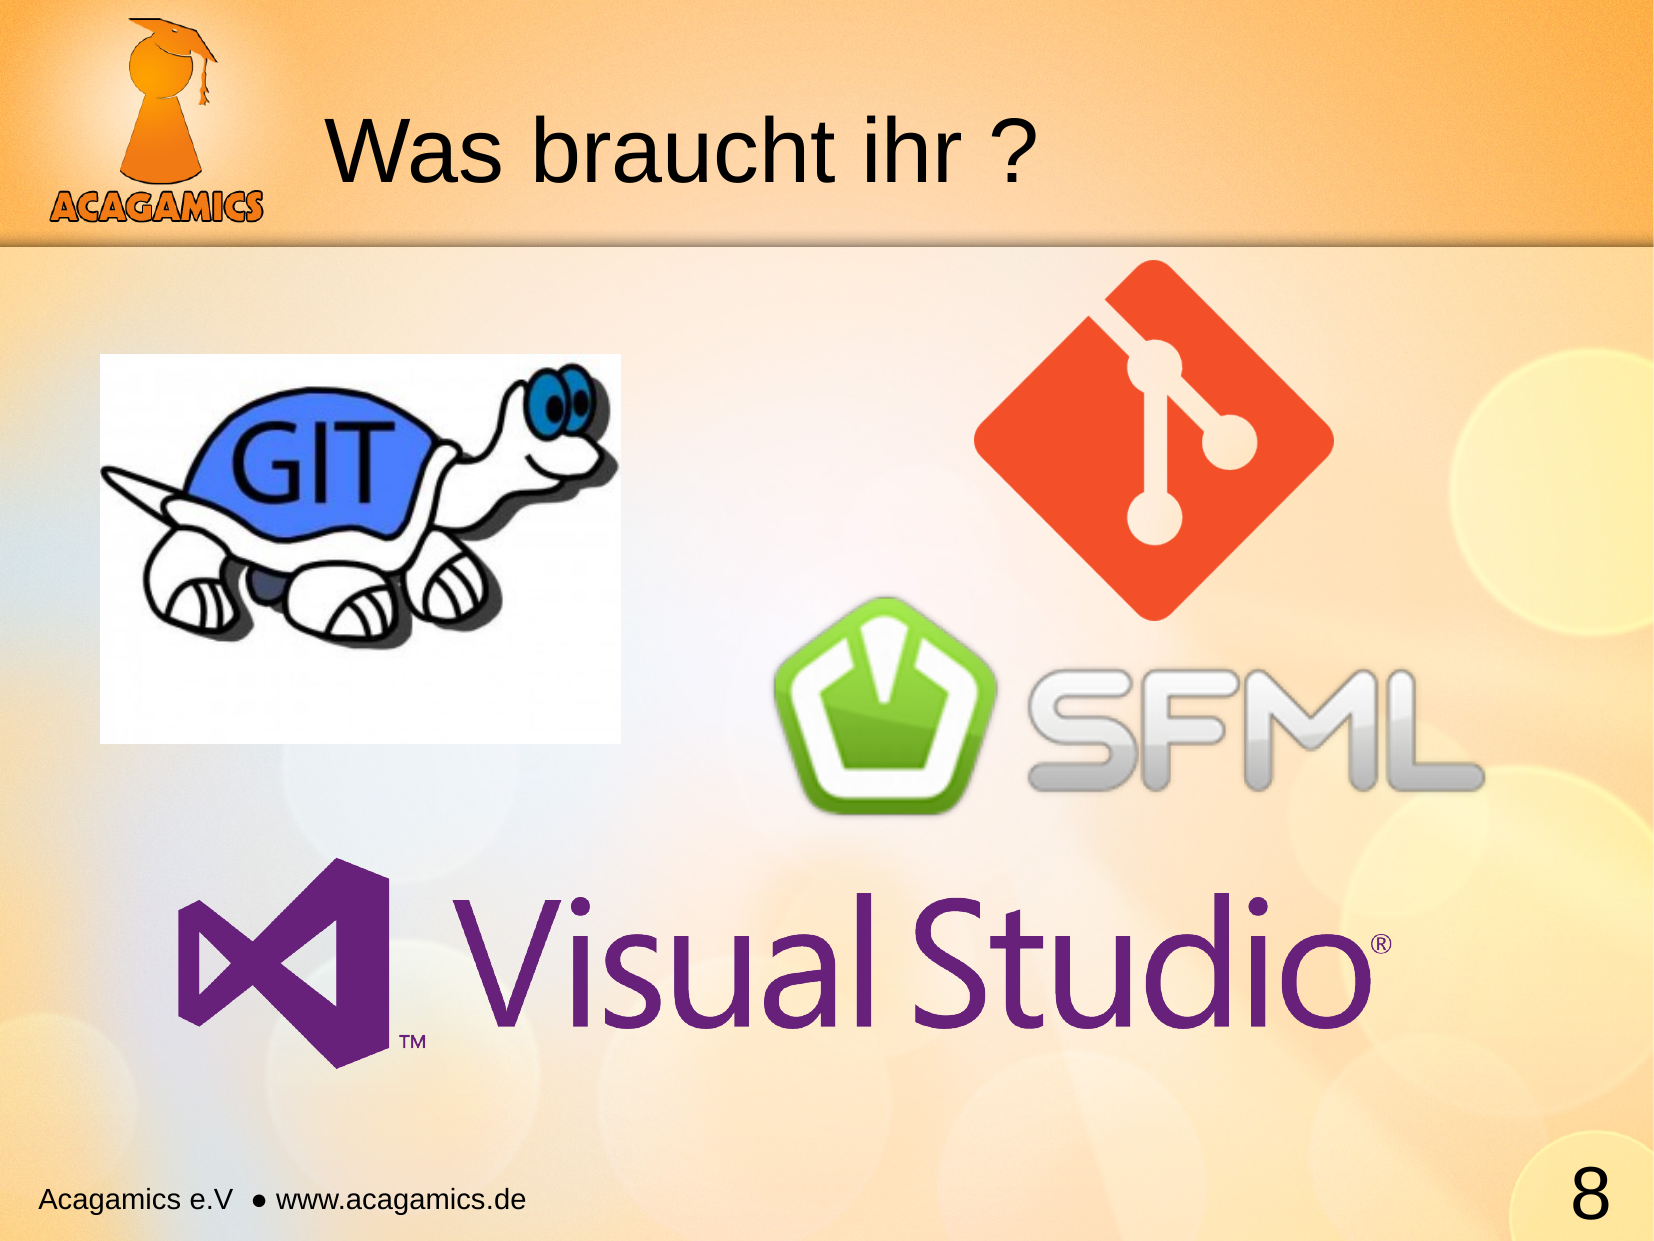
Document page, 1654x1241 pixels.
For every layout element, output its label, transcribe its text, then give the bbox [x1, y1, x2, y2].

picture [100, 354, 621, 745]
picture [88, 261, 1494, 1159]
title Was braucht ihr ? [324, 76, 1571, 216]
text_box [1517, 1151, 1654, 1241]
